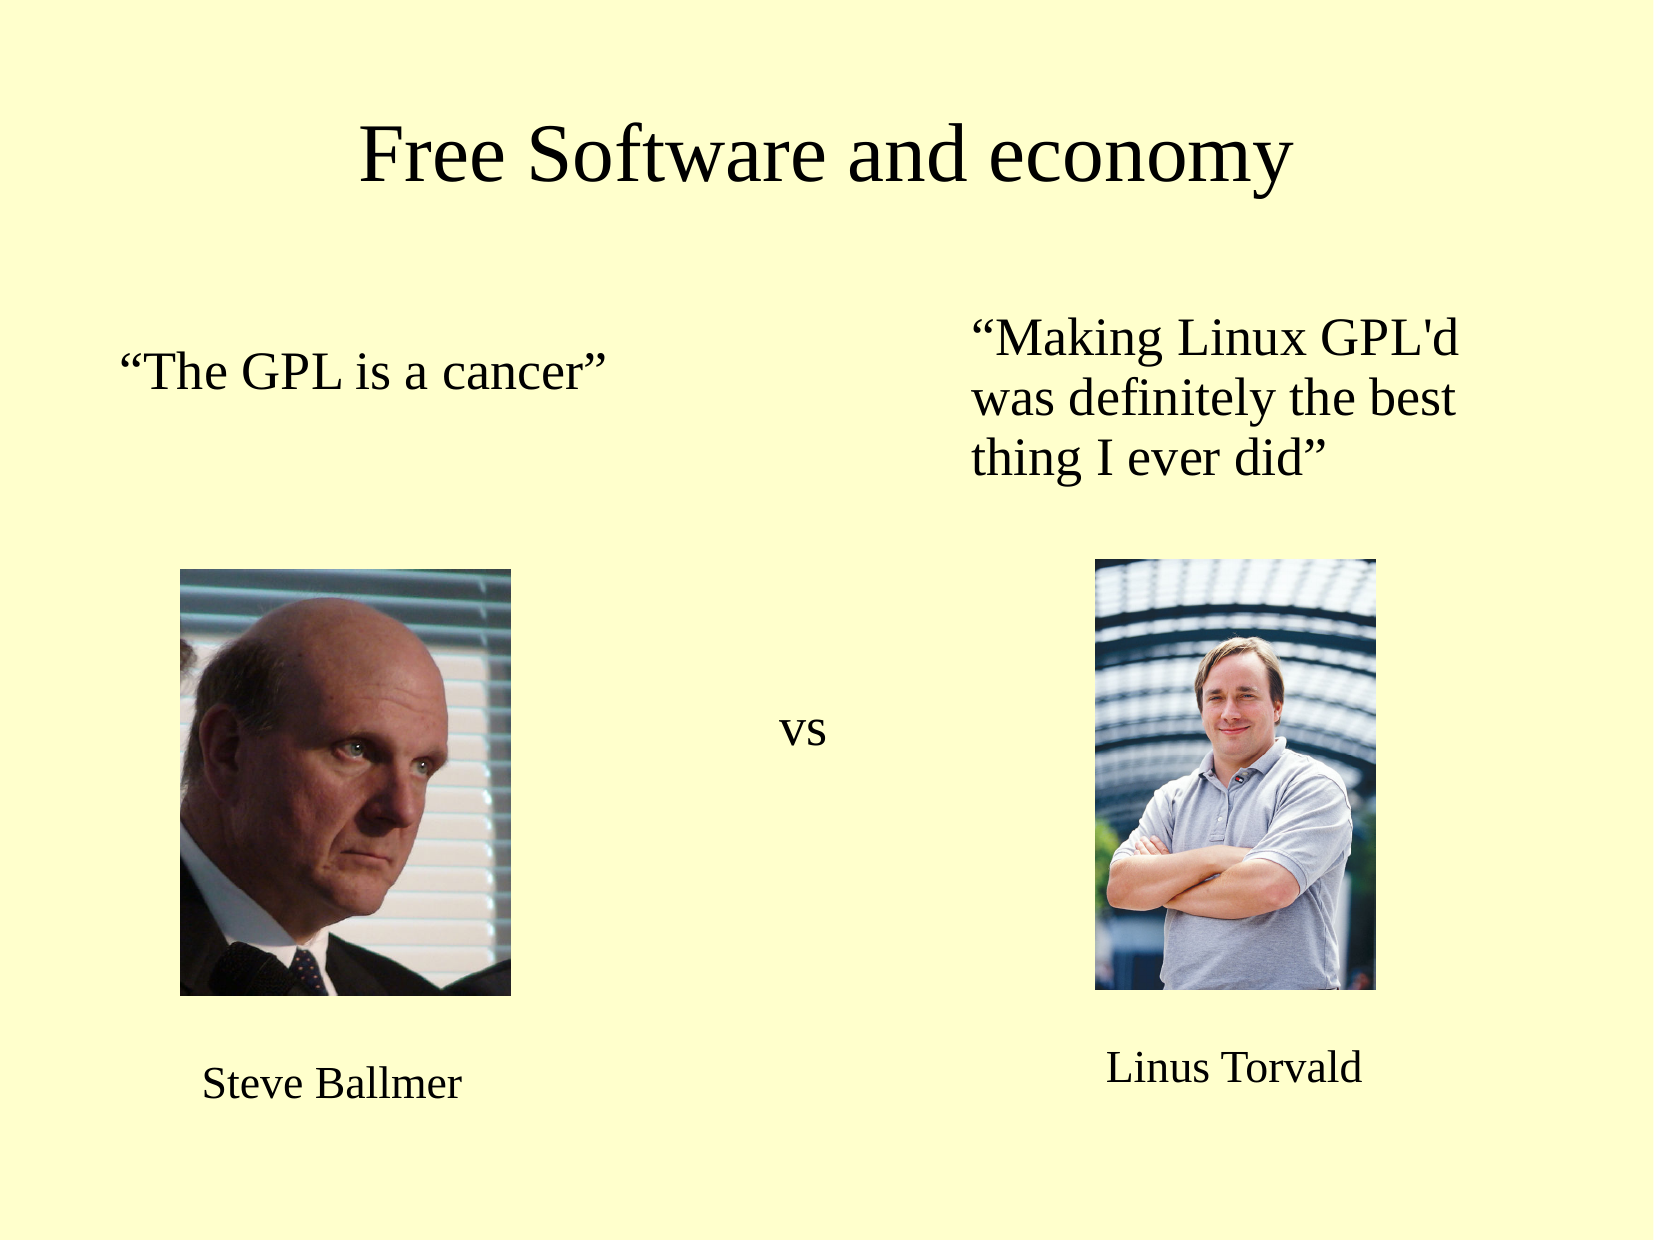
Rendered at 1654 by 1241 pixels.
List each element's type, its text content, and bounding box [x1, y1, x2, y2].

text_box “The GPL is a cancer” [105, 330, 871, 410]
picture [180, 569, 511, 996]
text_box Linus Torvald [1091, 1034, 1426, 1111]
text_box Steve Ballmer [186, 1050, 526, 1116]
text_box vs [765, 690, 961, 766]
picture [1095, 559, 1376, 991]
text_box “Making Linux GPL'd was definitely the best thing I ever did” [956, 300, 1654, 563]
title Free Software and economy [82, 49, 1571, 257]
